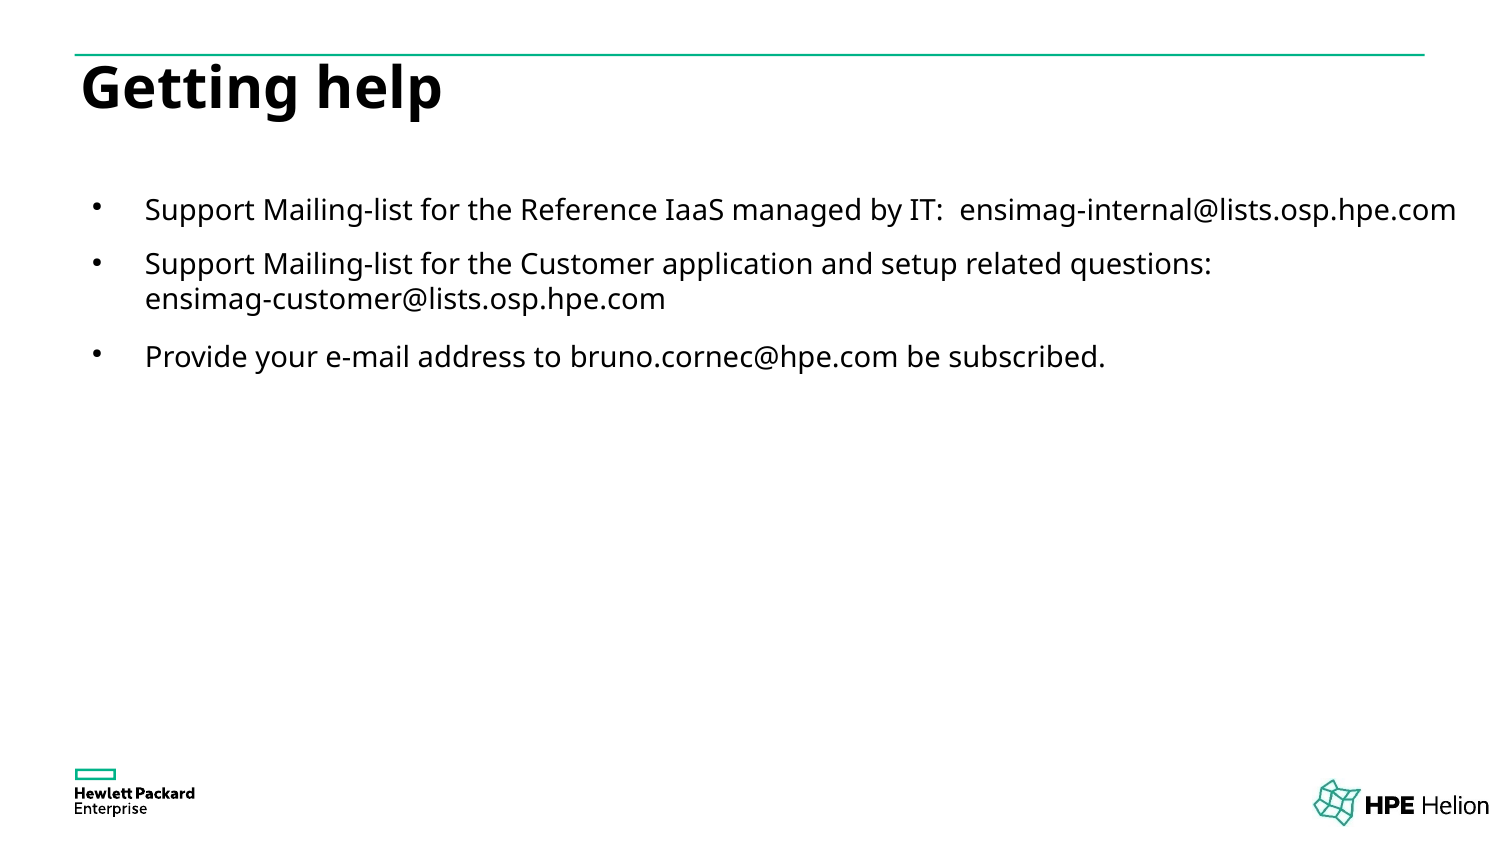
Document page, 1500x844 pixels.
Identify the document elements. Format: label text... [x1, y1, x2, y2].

list Support Mailing-list for the Reference IaaS managed by IT: ensimag-internal@lists.osp.hpe.com Support Mailing-list for the Customer application and setup related questions: ensimag-customer@lists.osp.hpe.com Provide your e-mail address to bruno.cornec@hpe.com be subscribed. [59, 184, 1493, 841]
title Getting help [80, 57, 1431, 163]
